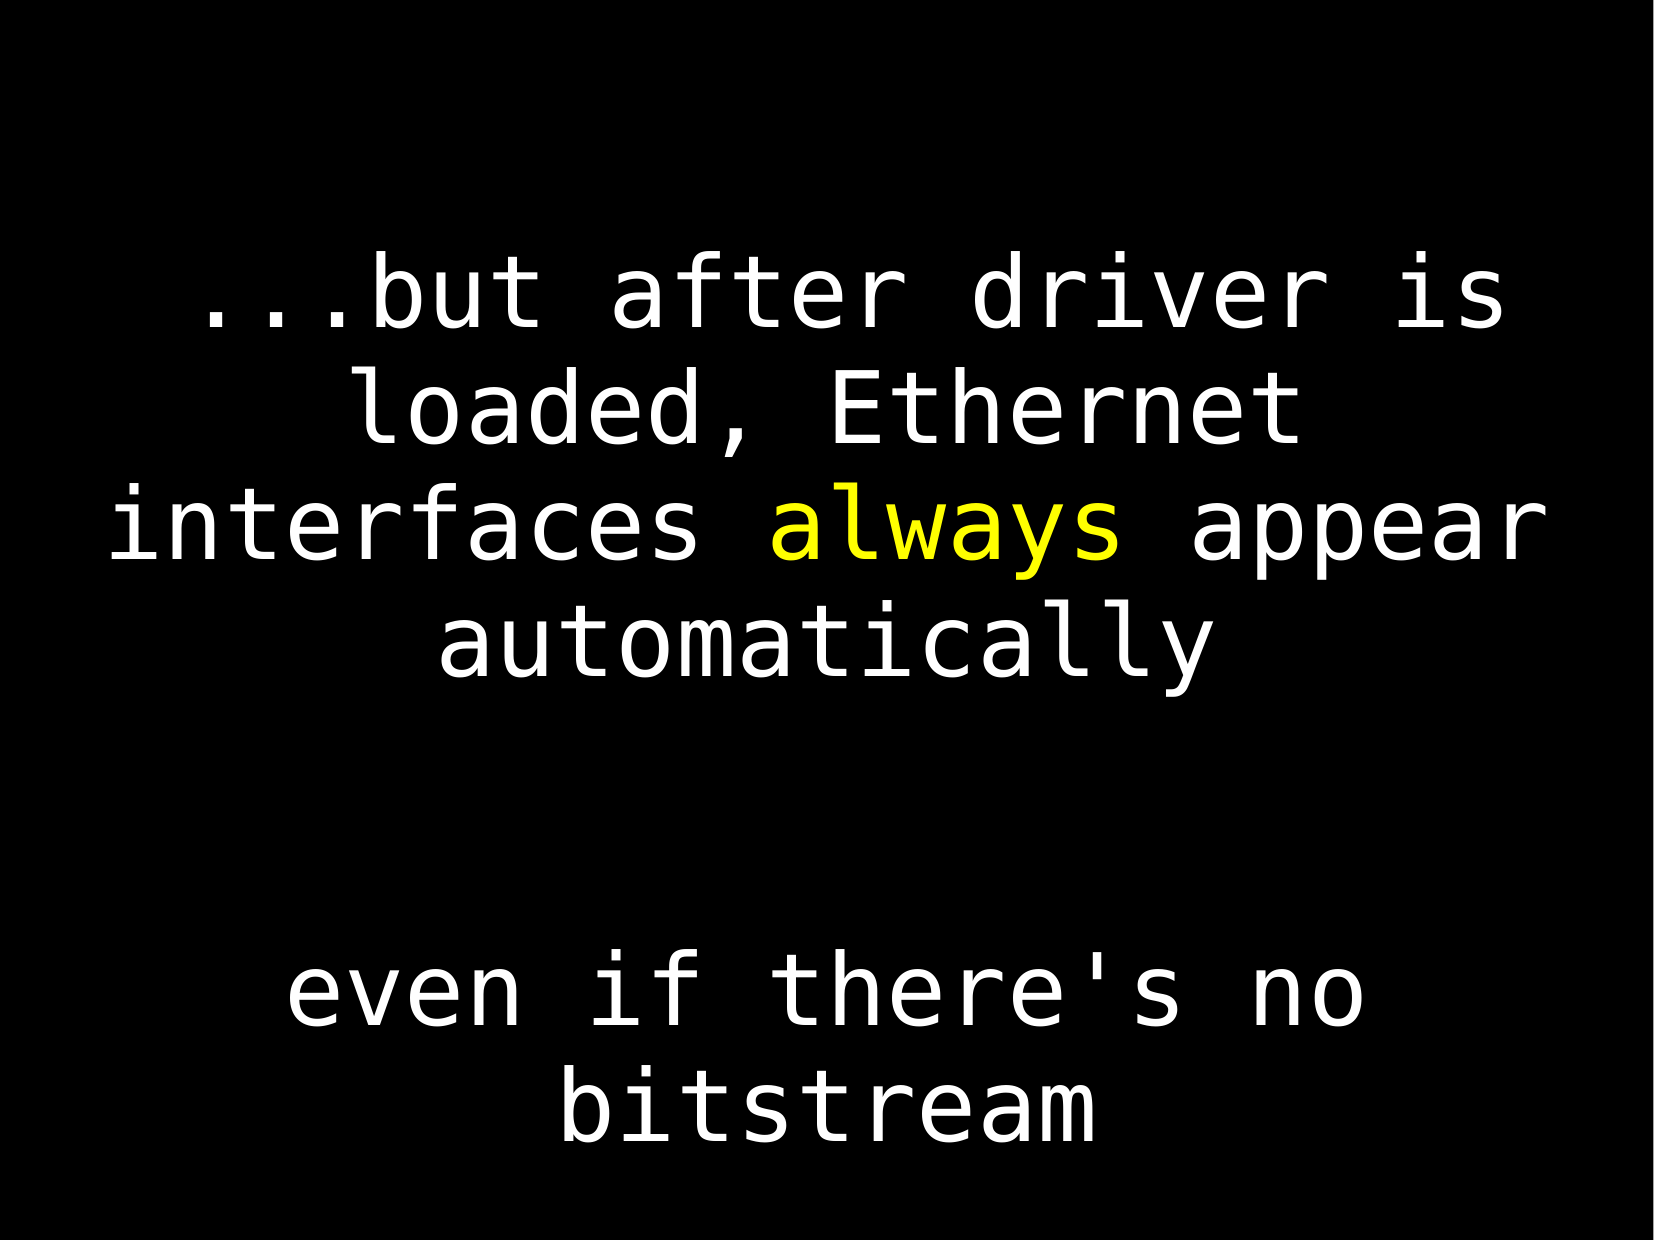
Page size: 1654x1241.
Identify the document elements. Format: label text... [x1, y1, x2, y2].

subtitle ...but after driver is loaded, Ethernet interfaces always appear automatically even if there's no bitstream [82, 147, 1571, 1241]
